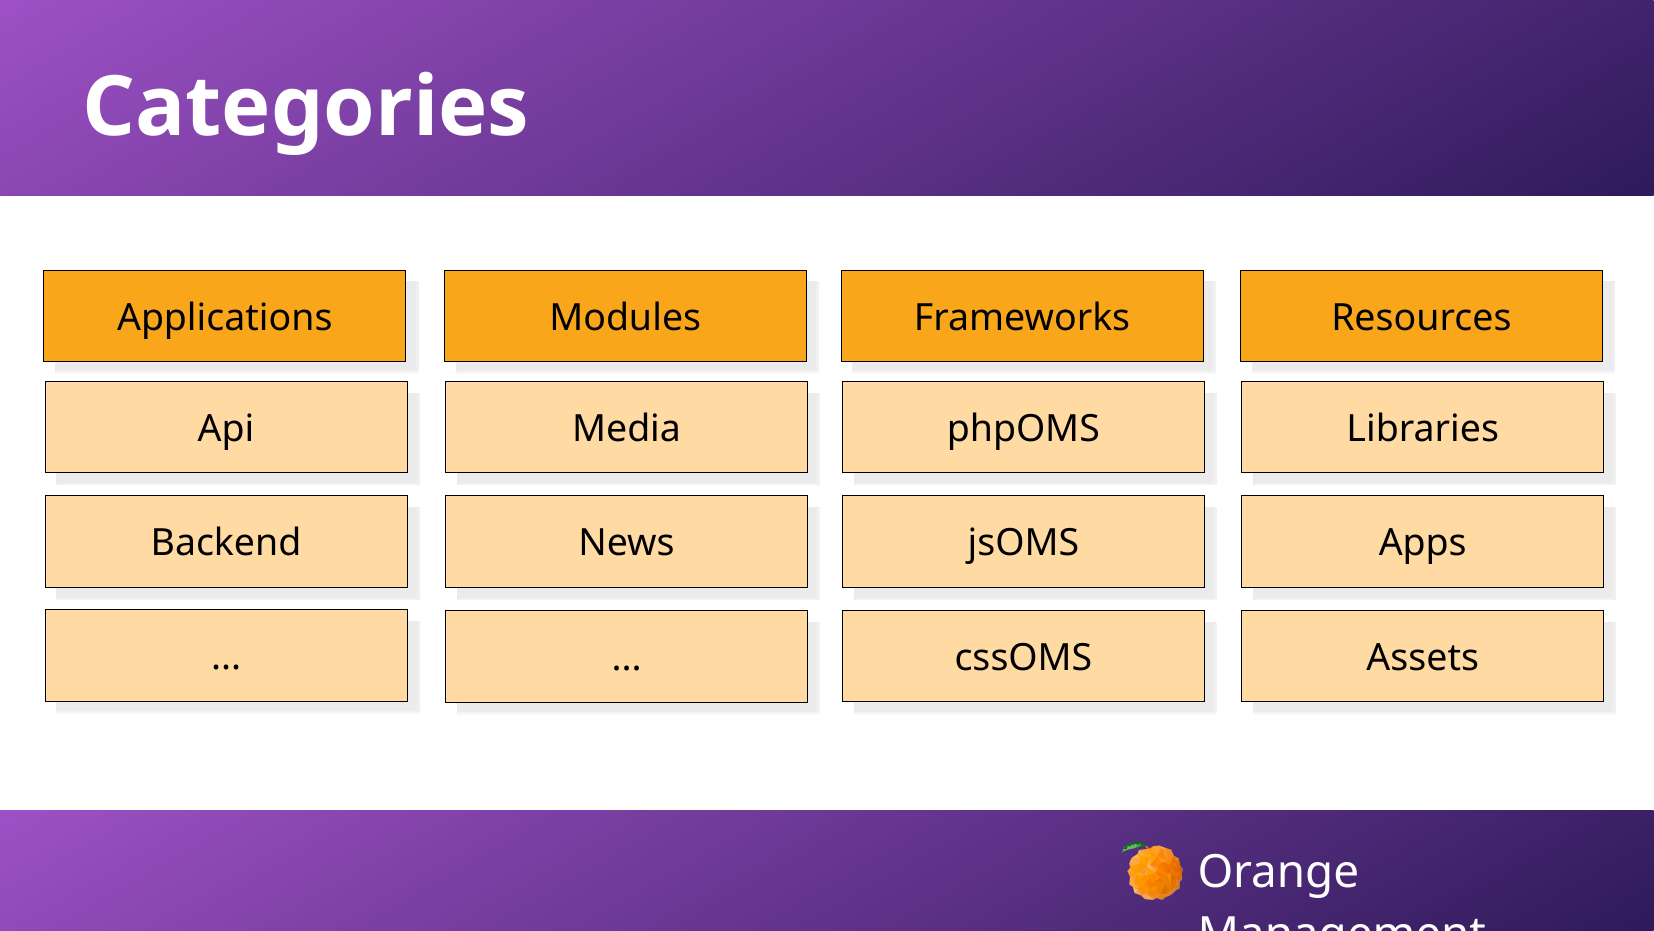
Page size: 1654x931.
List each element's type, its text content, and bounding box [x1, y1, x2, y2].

text_box News [445, 495, 808, 588]
text_box [1326, 927, 1337, 931]
text_box Media [445, 381, 808, 473]
text_box [0, 0, 1654, 196]
text_box Applications [43, 270, 406, 362]
text_box cssOMS [842, 610, 1205, 702]
text_box Assets [1241, 610, 1604, 702]
text_box Apps [1241, 495, 1604, 588]
text_box [1381, 927, 1391, 931]
text_box Modules [444, 270, 807, 362]
text_box Orange Management [1182, 830, 1648, 907]
text_box phpOMS [842, 381, 1205, 473]
text_box ... [445, 610, 808, 703]
text_box ... [45, 609, 408, 702]
text_box [1355, 927, 1366, 931]
text_box [1273, 927, 1284, 931]
text_box jsOMS [842, 495, 1205, 588]
text_box Libraries [1241, 381, 1604, 473]
text_box [1205, 921, 1209, 931]
text_box Frameworks [841, 270, 1204, 362]
picture [1121, 842, 1182, 901]
text_box Backend [45, 495, 408, 588]
text_box Resources [1240, 270, 1603, 362]
text_box Api [45, 381, 408, 473]
text_box [1423, 927, 1434, 931]
text_box [0, 810, 1654, 931]
text_box [1450, 927, 1461, 931]
title Categories [82, 25, 1571, 181]
text_box [1396, 927, 1407, 931]
